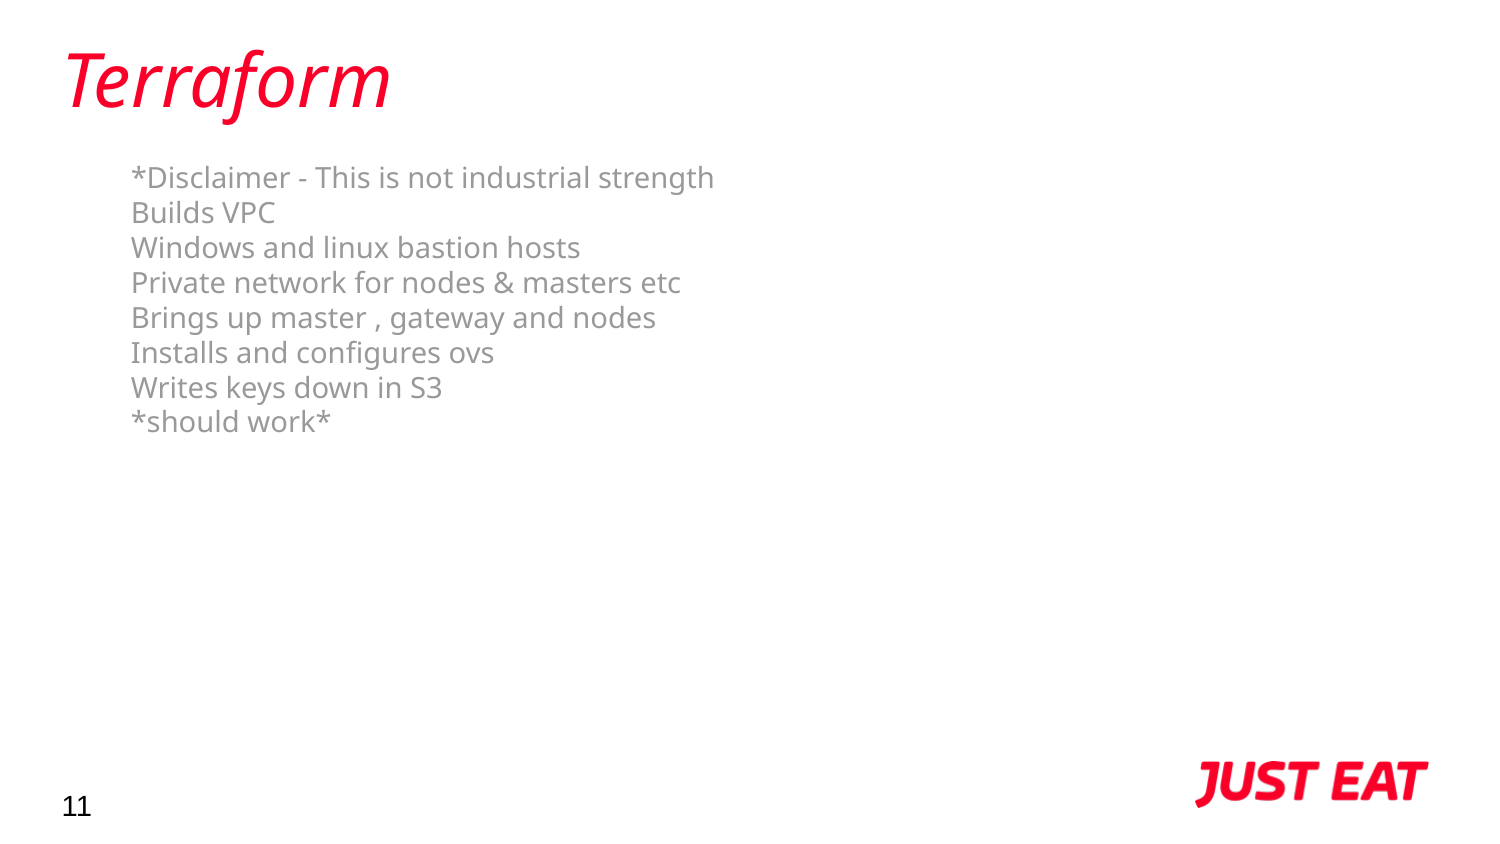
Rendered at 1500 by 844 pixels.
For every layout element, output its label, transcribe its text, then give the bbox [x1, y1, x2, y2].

picture [1195, 761, 1429, 808]
list *Disclaimer - This is not industrial strength Builds VPC Windows and linux bastion hosts Private network for nodes & masters etc Brings up master , gateway and nodes Installs and configures ovs Writes keys down in S3 *should work* [40, 144, 780, 729]
title Terraform [46, 17, 1429, 158]
slide_number <number> [46, 782, 397, 828]
